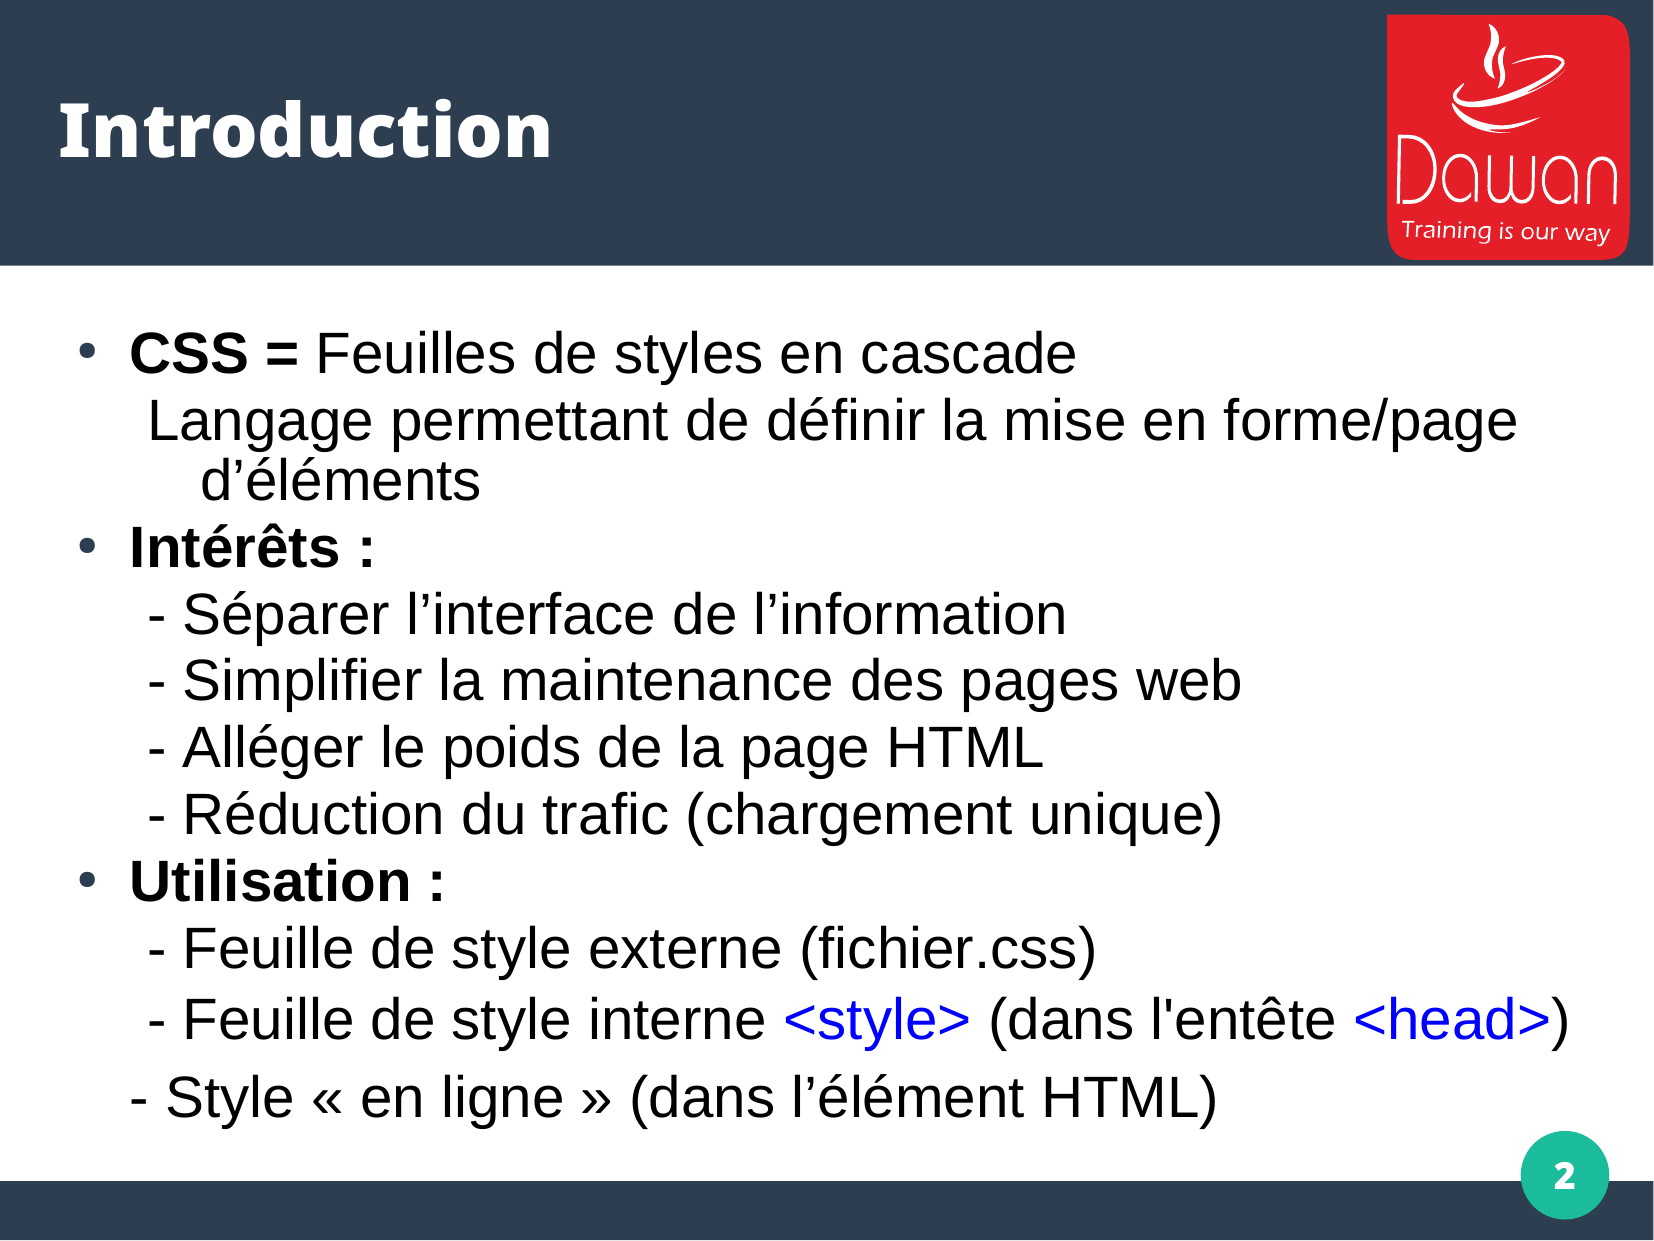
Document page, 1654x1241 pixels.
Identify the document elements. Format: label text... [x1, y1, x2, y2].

title Introduction [59, 49, 1387, 207]
list CSS = Feuilles de styles en cascade Langage permettant de définir la mise en forme/page d’éléments Intérêts : - Séparer l’interface de l’information - Simplifier la maintenance des pages web - Alléger le poids de la page HTML - Réduction du trafic (chargement unique) Utilisation : - Feuille de style externe (fichier.css) - Feuille de style interne <style> (dans l'entête <head>)‏ - Style « en ligne » (dans l’élément HTML)‏ [59, 324, 1595, 1152]
picture [1387, 14, 1630, 260]
